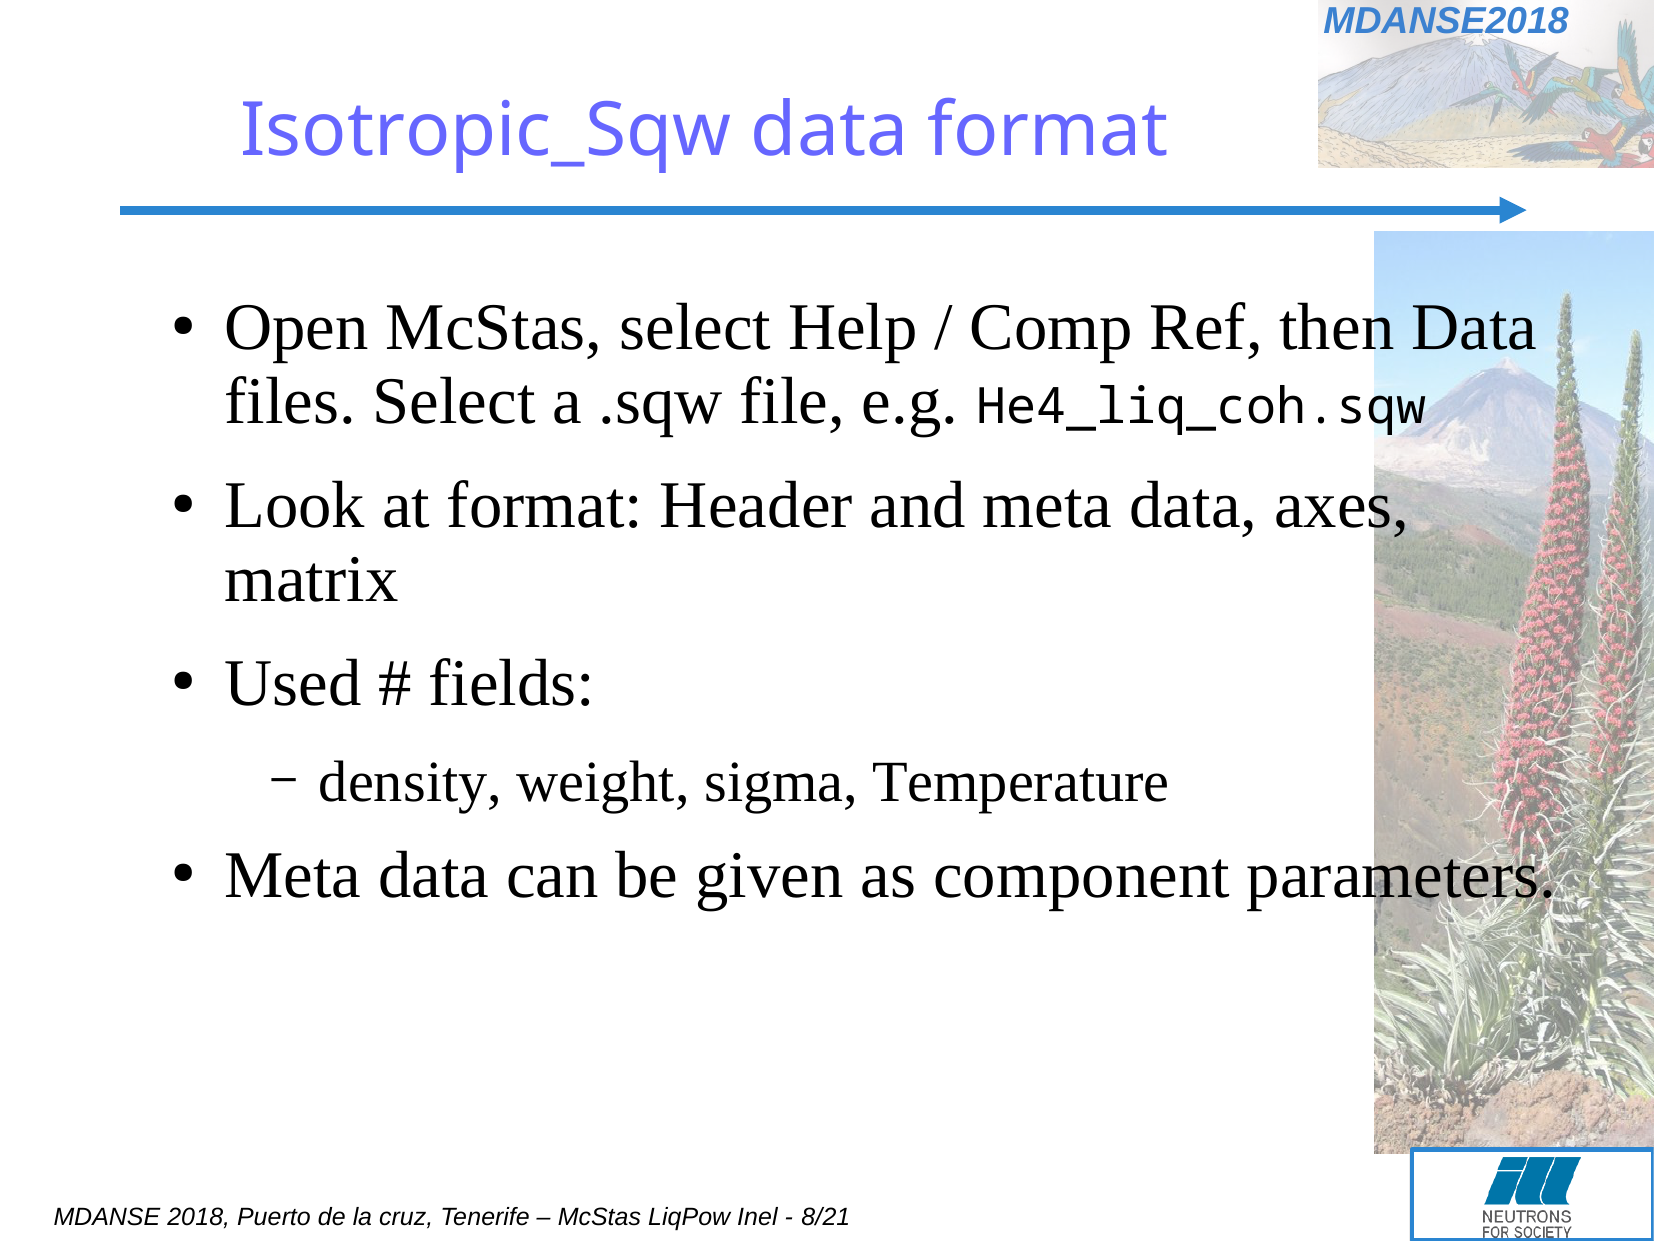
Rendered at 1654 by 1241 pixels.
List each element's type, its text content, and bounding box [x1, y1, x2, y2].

picture [1479, 1153, 1583, 1241]
list Open McStas, select Help / Comp Ref, then Data files. Select a .sqw file, e.g. He4_liq_coh.sqw Look at format: Header and meta data, axes, matrix Used # fields: density, weight, sigma, Temperature Meta data can be given as component parameters. [82, 290, 1571, 1010]
title Isotropic_Sqw data format [82, 49, 1328, 203]
